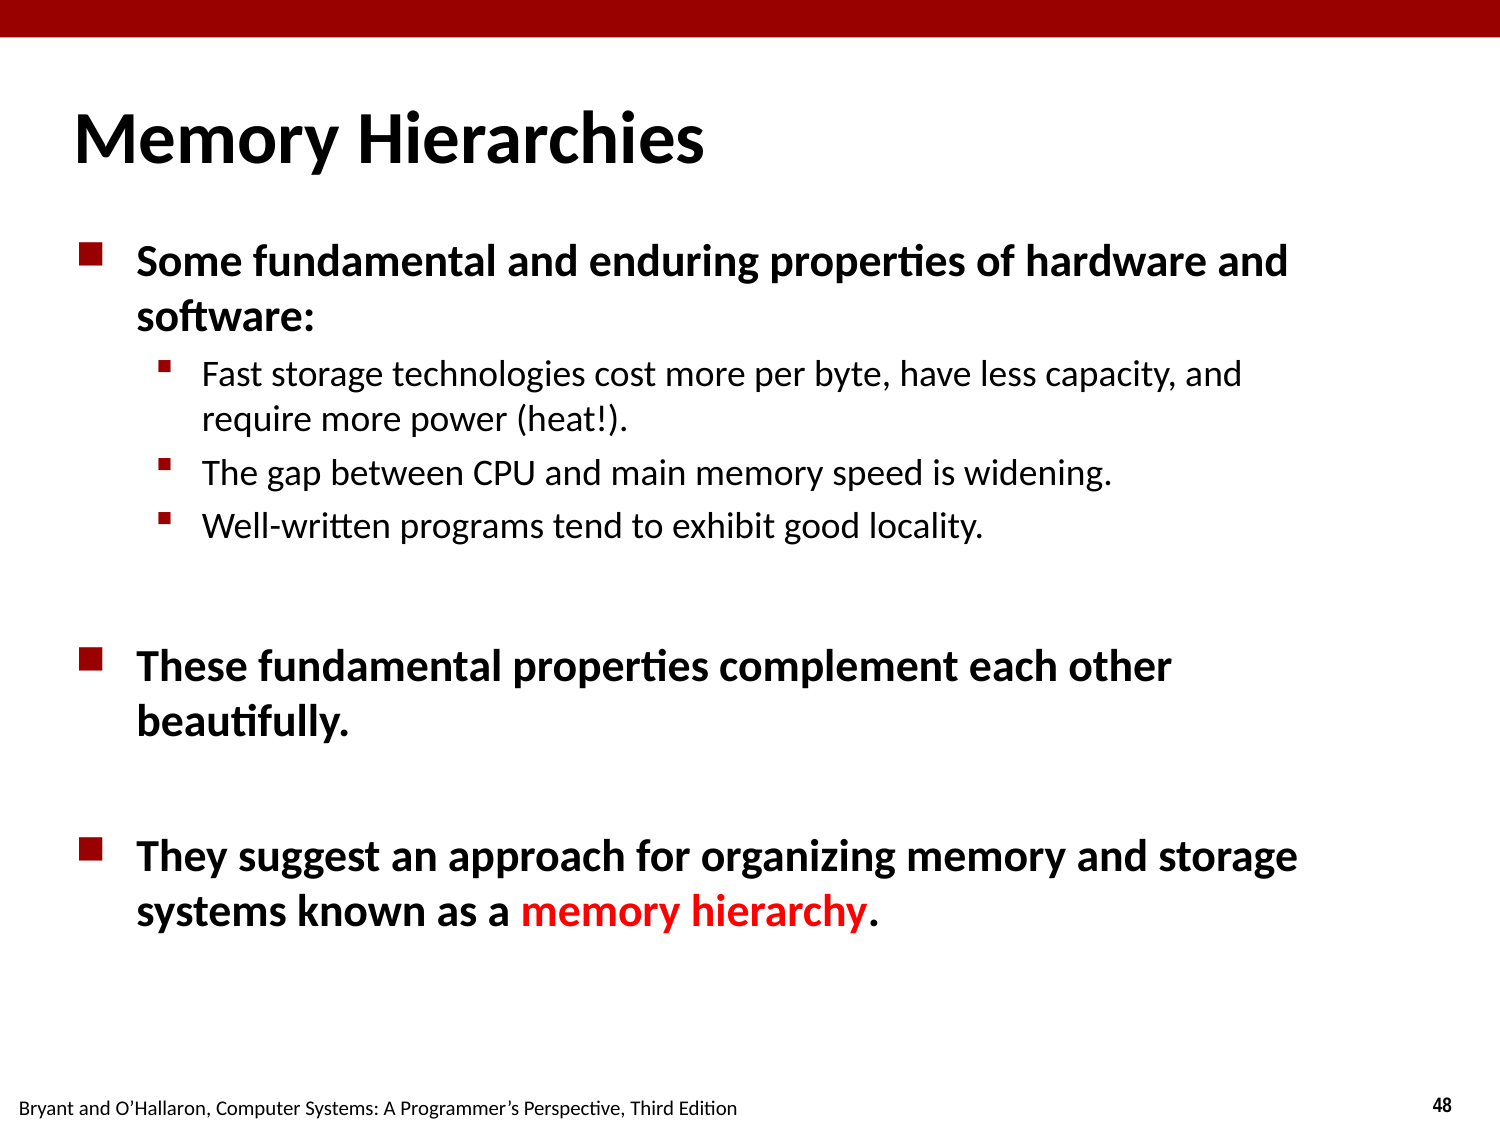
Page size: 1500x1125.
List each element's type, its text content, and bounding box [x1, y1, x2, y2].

list Some fundamental and enduring properties of hardware and software: Fast storage technologies cost more per byte, have less capacity, and require more power (heat!). The gap between CPU and main memory speed is widening. Well-written programs tend to exhibit good locality. These fundamental properties complement each other beautifully. They suggest an approach for organizing memory and storage systems known as a memory hierarchy. [65, 223, 1361, 1040]
title Memory Hierarchies [58, 71, 1304, 197]
